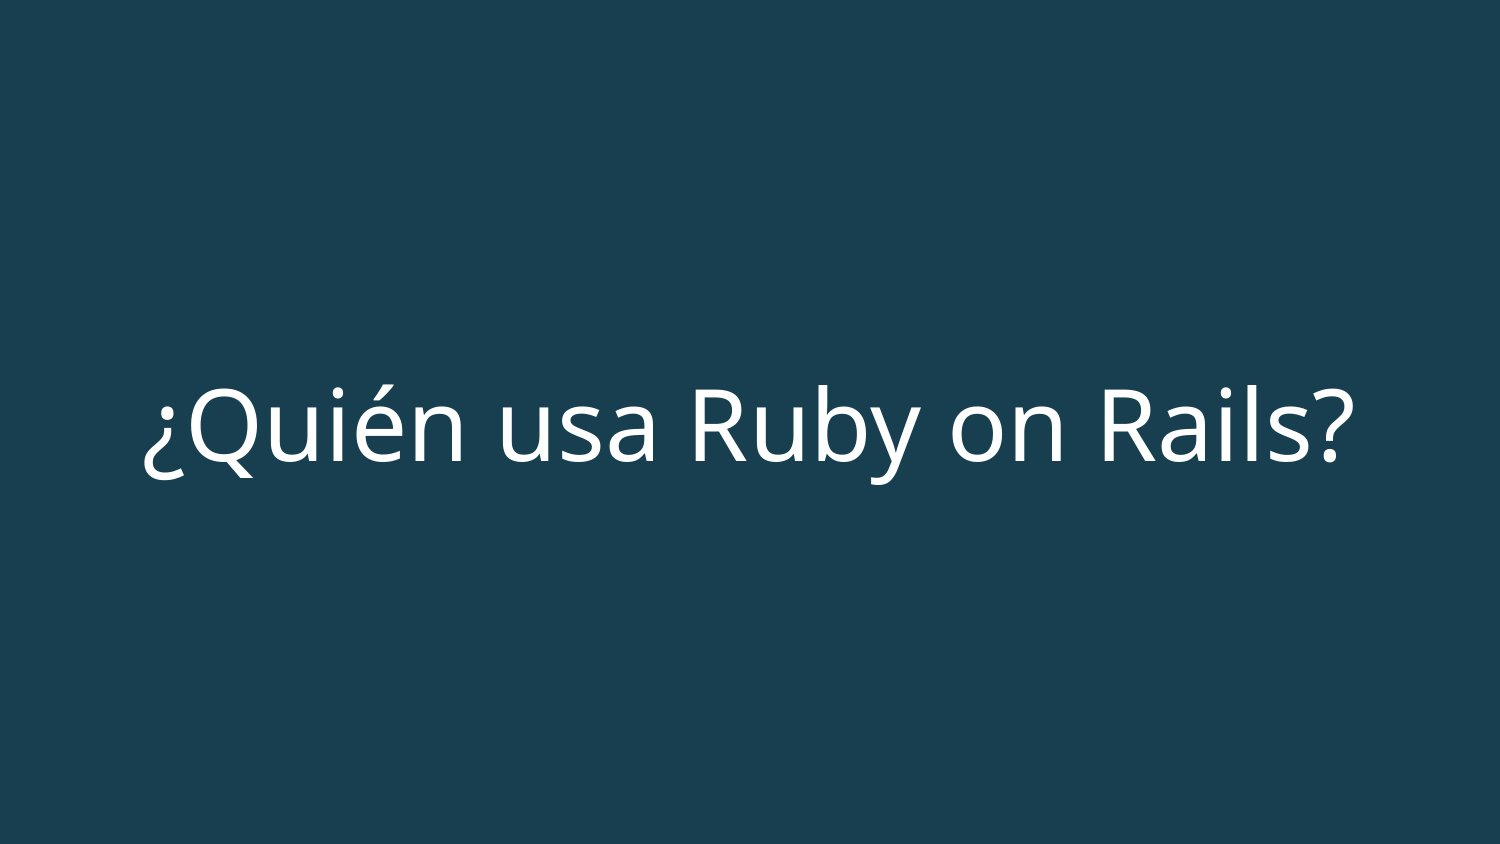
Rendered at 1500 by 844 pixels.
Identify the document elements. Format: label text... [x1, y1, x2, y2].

text_box ¿Quién usa Ruby on Rails? [57, 351, 1443, 493]
